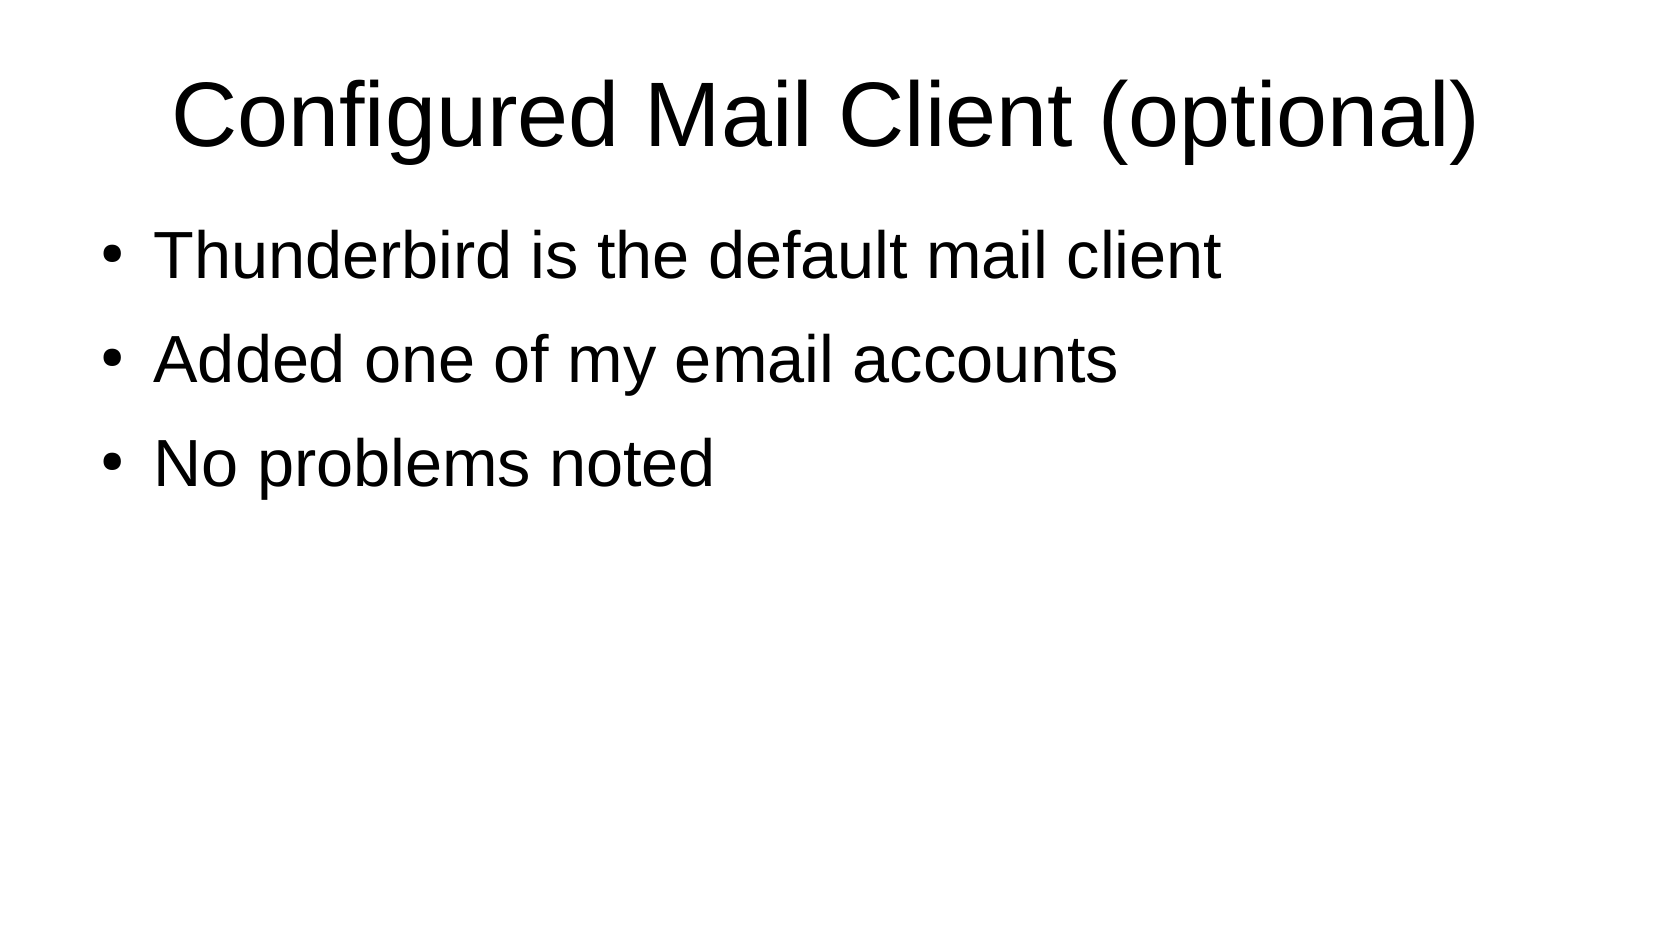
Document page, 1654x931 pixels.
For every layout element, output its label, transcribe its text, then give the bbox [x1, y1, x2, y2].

title Configured Mail Client (optional) [82, 37, 1571, 193]
list Thunderbird is the default mail client Added one of my email accounts No problems noted [82, 217, 1571, 758]
